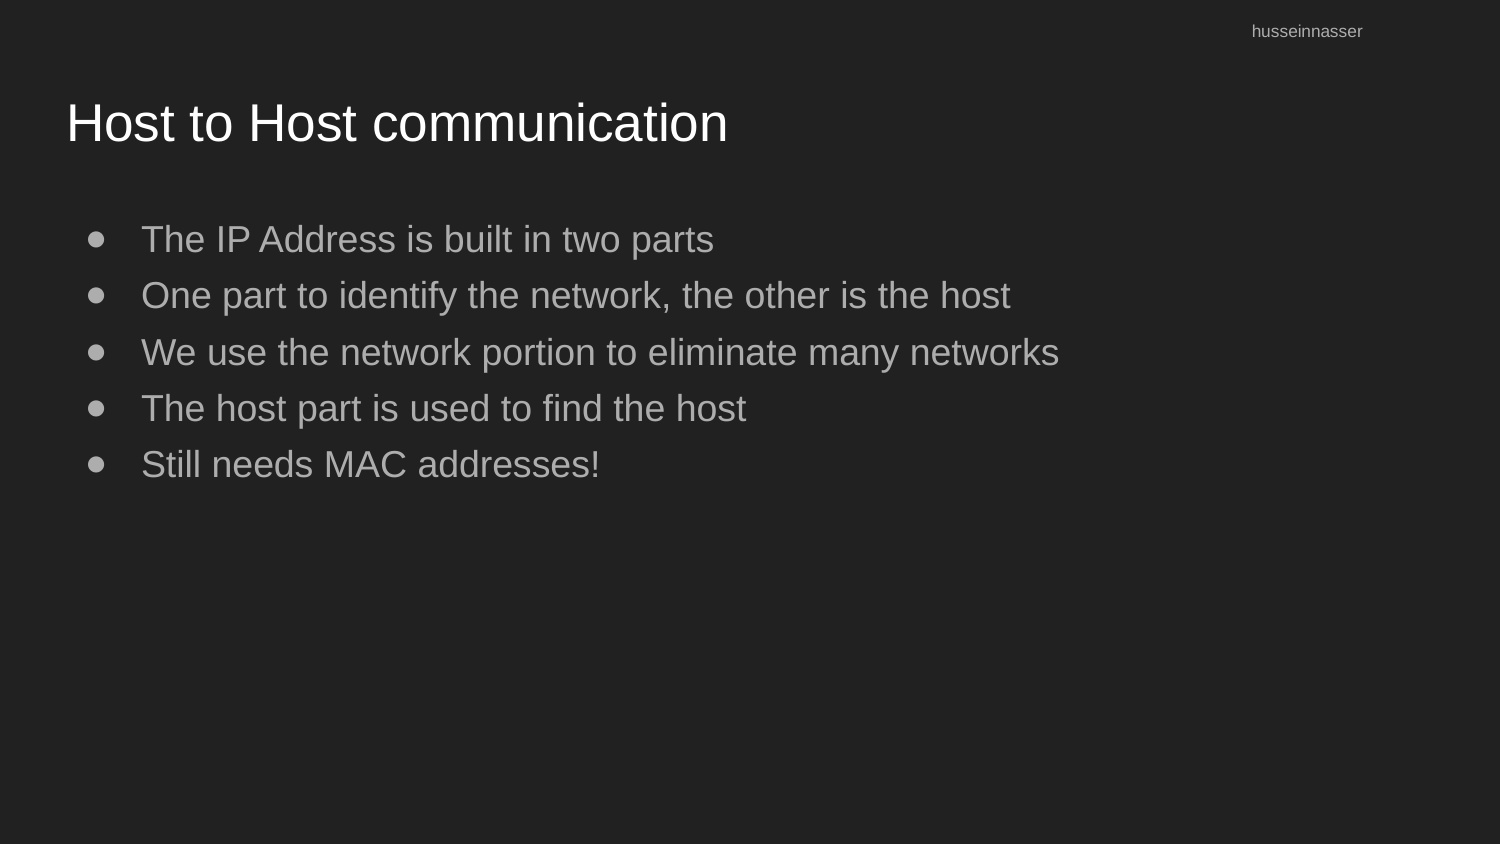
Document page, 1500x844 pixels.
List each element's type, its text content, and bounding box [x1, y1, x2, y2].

list The IP Address is built in two parts One part to identify the network, the other is the host We use the network portion to eliminate many networks The host part is used to find the host Still needs MAC addresses! [51, 189, 1449, 734]
title Host to Host communication [51, 72, 1449, 167]
subtitle husseinnasser [1236, 11, 1492, 53]
